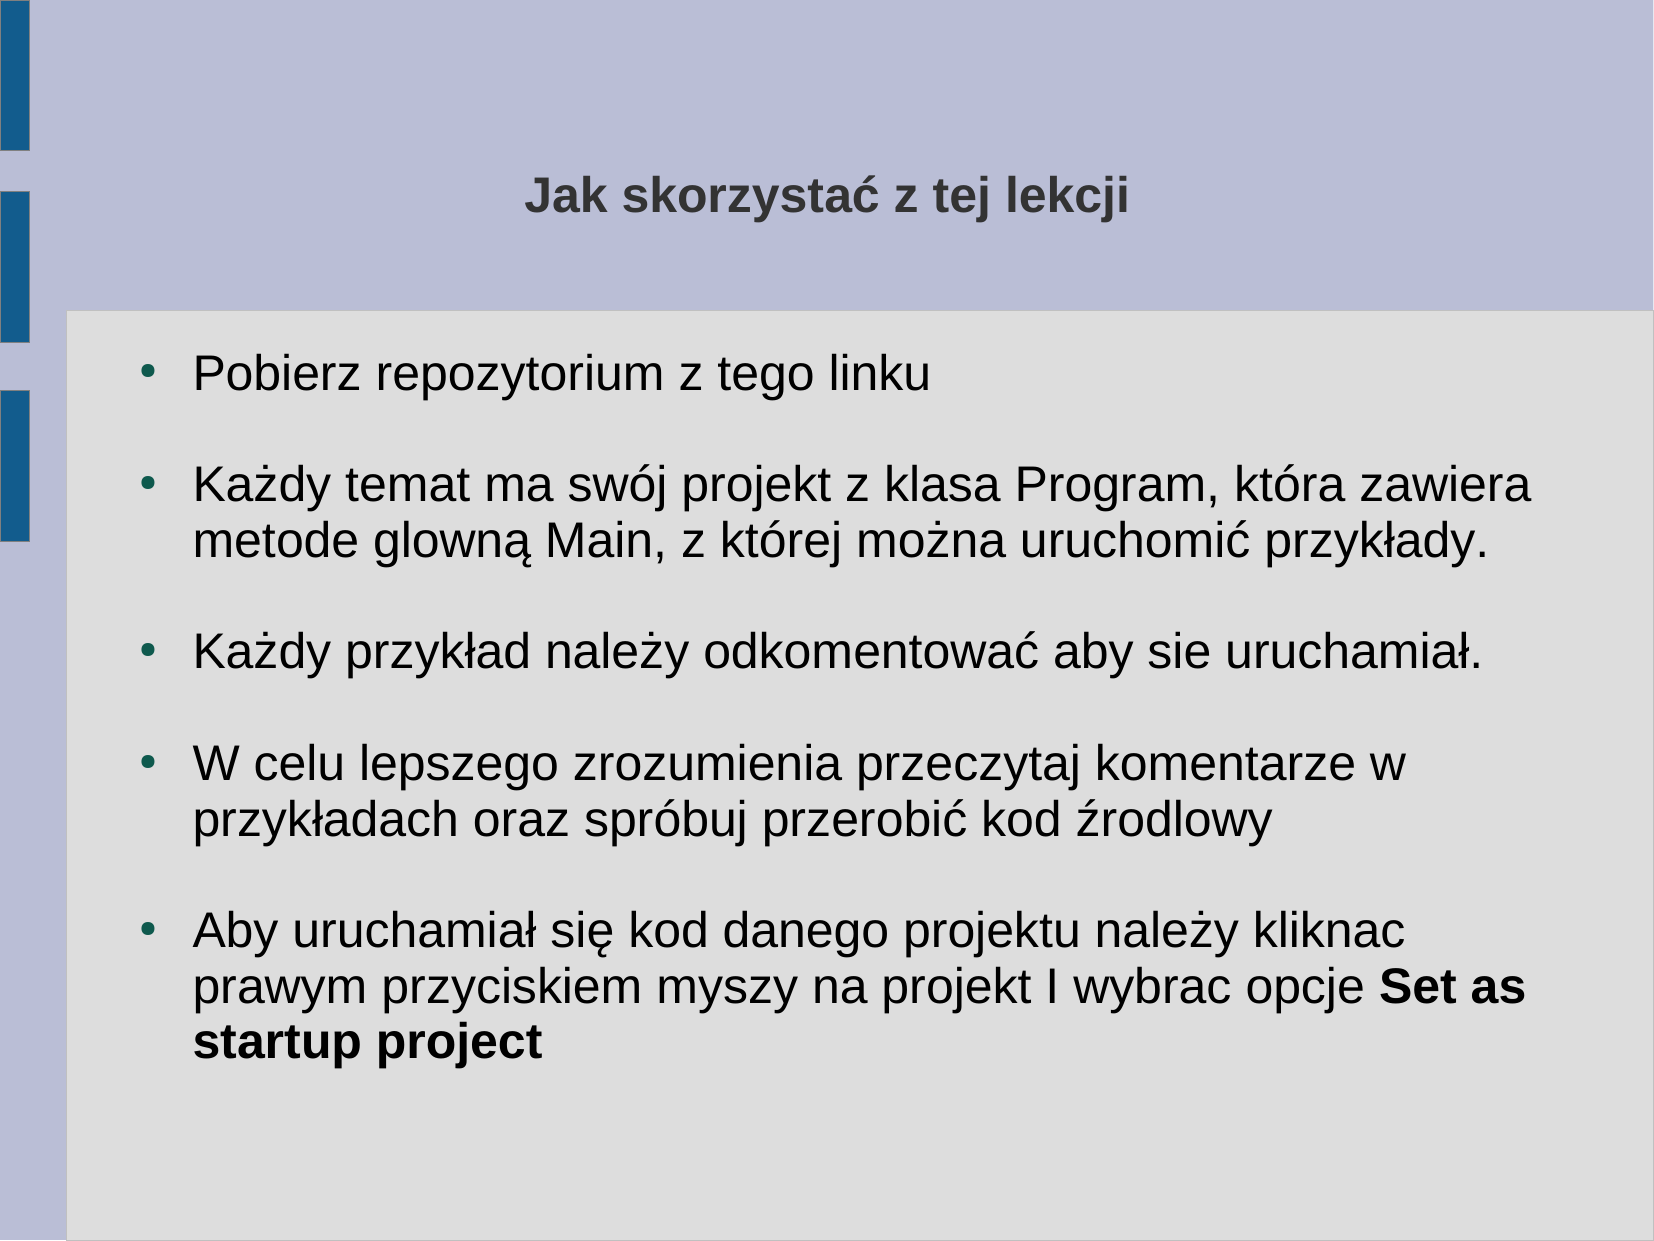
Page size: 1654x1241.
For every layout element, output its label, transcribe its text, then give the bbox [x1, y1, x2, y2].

list Pobierz repozytorium z tego linku Każdy temat ma swój projekt z klasa Program, która zawiera metode glowną Main, z której można uruchomić przykłady. Każdy przykład należy odkomentować aby sie uruchamiał. W celu lepszego zrozumienia przeczytaj komentarze w przykładach oraz spróbuj przerobić kod źrodlowy Aby uruchamiał się kod danego projektu należy kliknac prawym przyciskiem myszy na projekt I wybrac opcje Set as startup project [121, 344, 1534, 1127]
title Jak skorzystać z tej lekcji [121, 91, 1534, 299]
